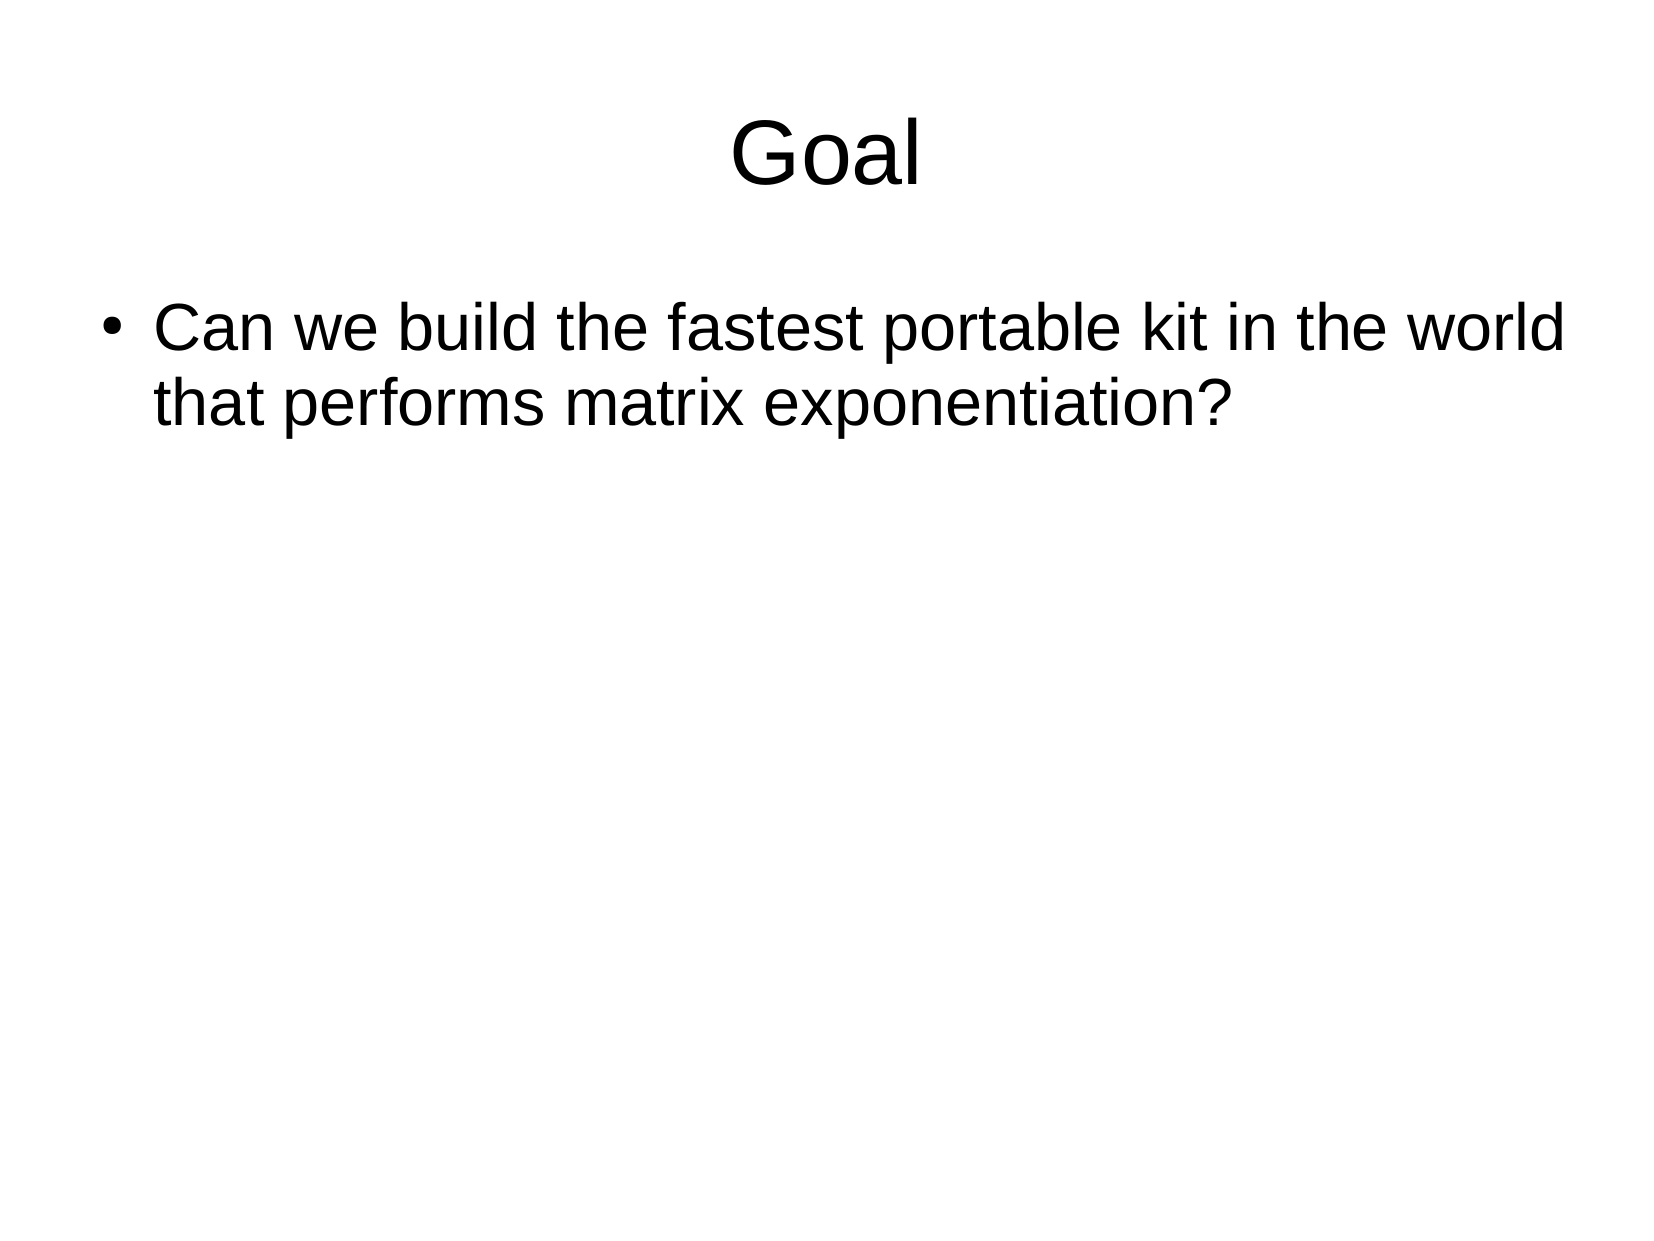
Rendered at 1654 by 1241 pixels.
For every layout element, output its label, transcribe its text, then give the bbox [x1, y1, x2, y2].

title Goal [82, 49, 1571, 257]
list Can we build the fastest portable kit in the world that performs matrix exponentiation? [82, 290, 1571, 1010]
